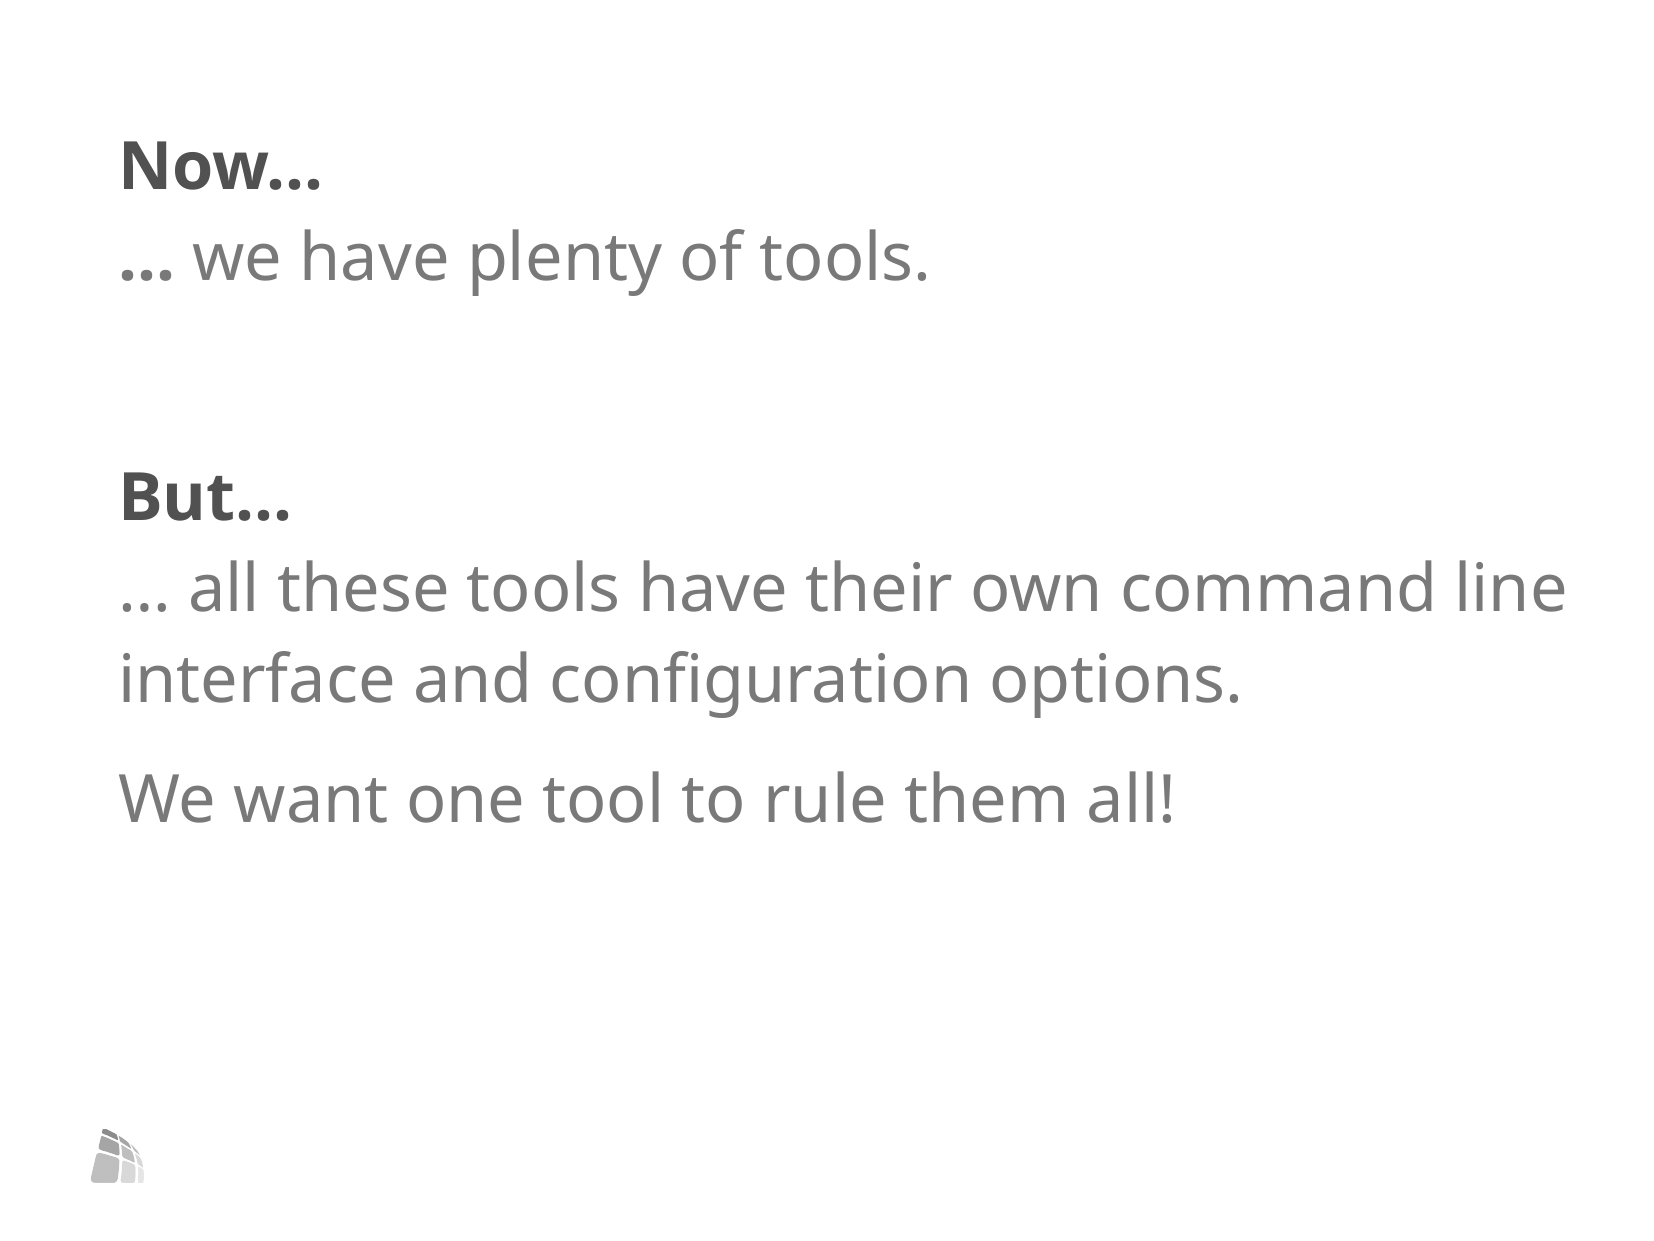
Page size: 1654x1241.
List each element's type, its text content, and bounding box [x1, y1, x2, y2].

picture [82, 1129, 144, 1183]
list Now... … we have plenty of tools. But... … all these tools have their own command line interface and configuration options. We want one tool to rule them all! [118, 118, 1607, 1010]
